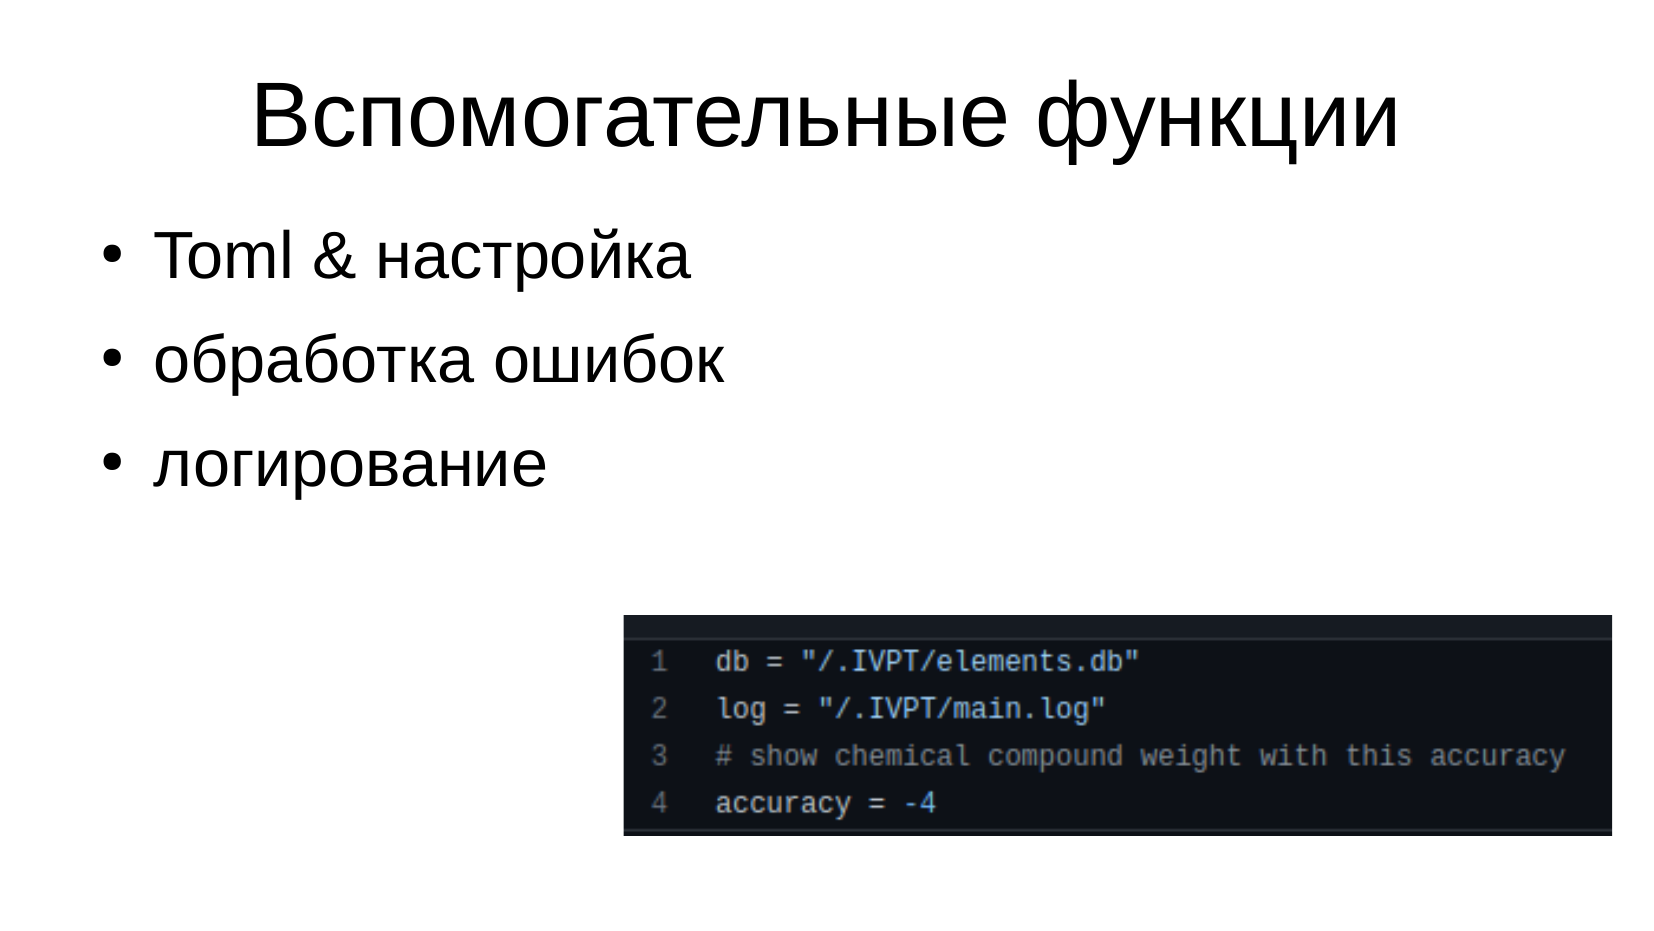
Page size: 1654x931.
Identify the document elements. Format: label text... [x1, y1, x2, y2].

picture [623, 615, 1613, 836]
list Toml & настройка обработка ошибок логирование [82, 217, 1571, 758]
title Вспомогательные функции [82, 37, 1571, 193]
